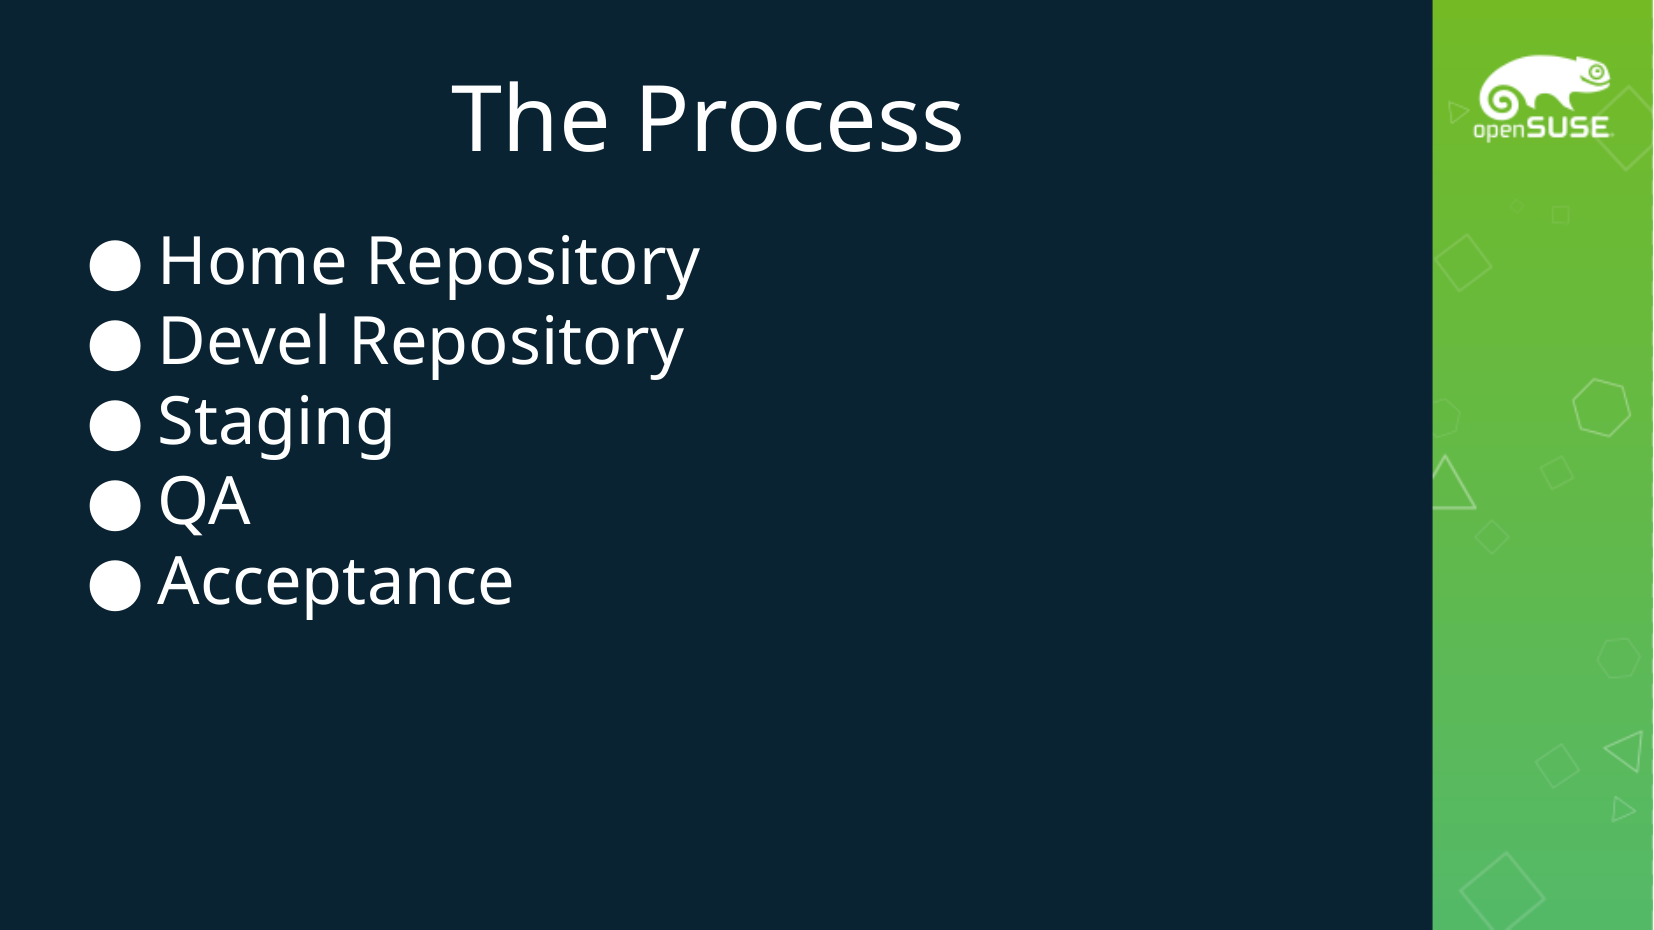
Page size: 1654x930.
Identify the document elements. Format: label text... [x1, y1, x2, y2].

title The Process [82, 37, 1335, 193]
picture [0, 0, 1654, 930]
list Home Repository Devel Repository Staging QA Acceptance [82, 217, 1335, 757]
